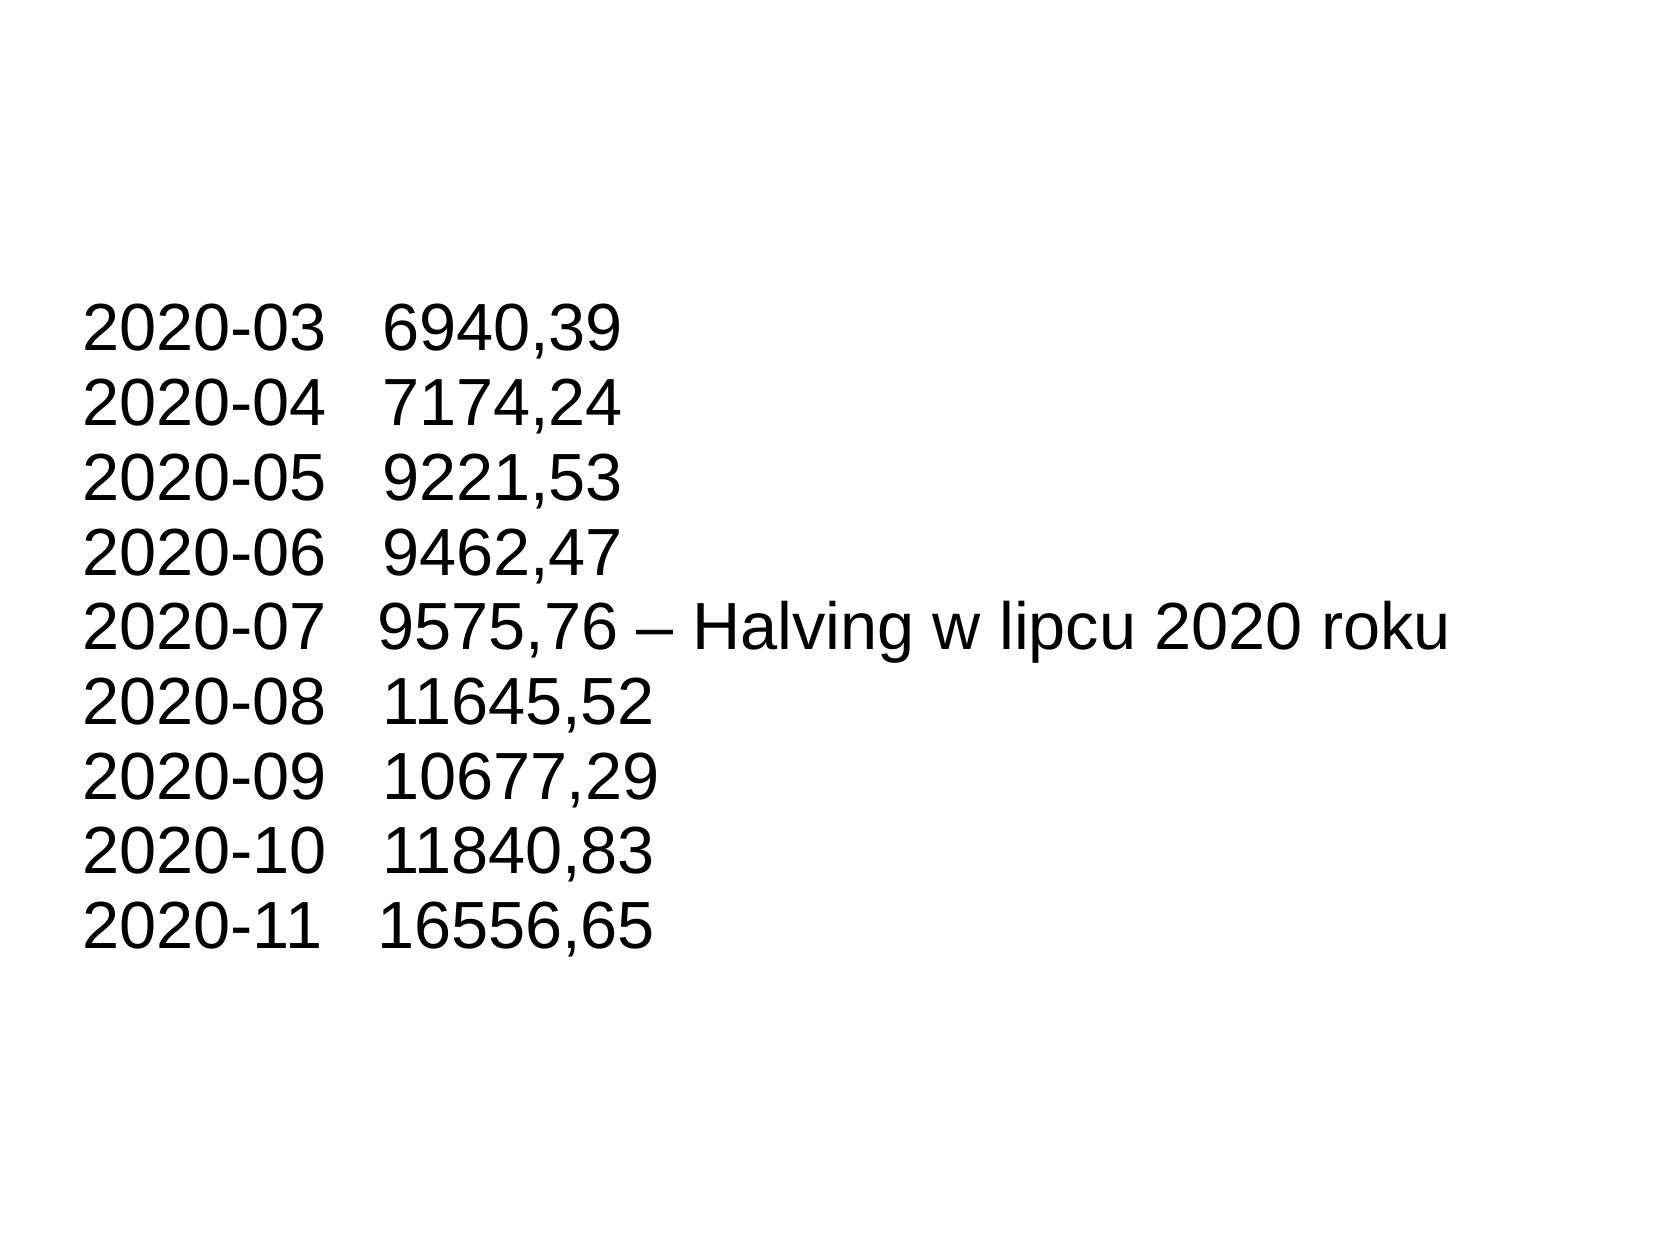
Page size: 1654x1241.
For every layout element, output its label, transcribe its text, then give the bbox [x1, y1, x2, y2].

list 2020-03 6940,39 2020-04 7174,24 2020-05 9221,53 2020-06 9462,47 2020-07 9575,76 – Halving w lipcu 2020 roku 2020-08 11645,52 2020-09 10677,29 2020-10 11840,83 2020-11 16556,65 [82, 290, 1571, 1109]
